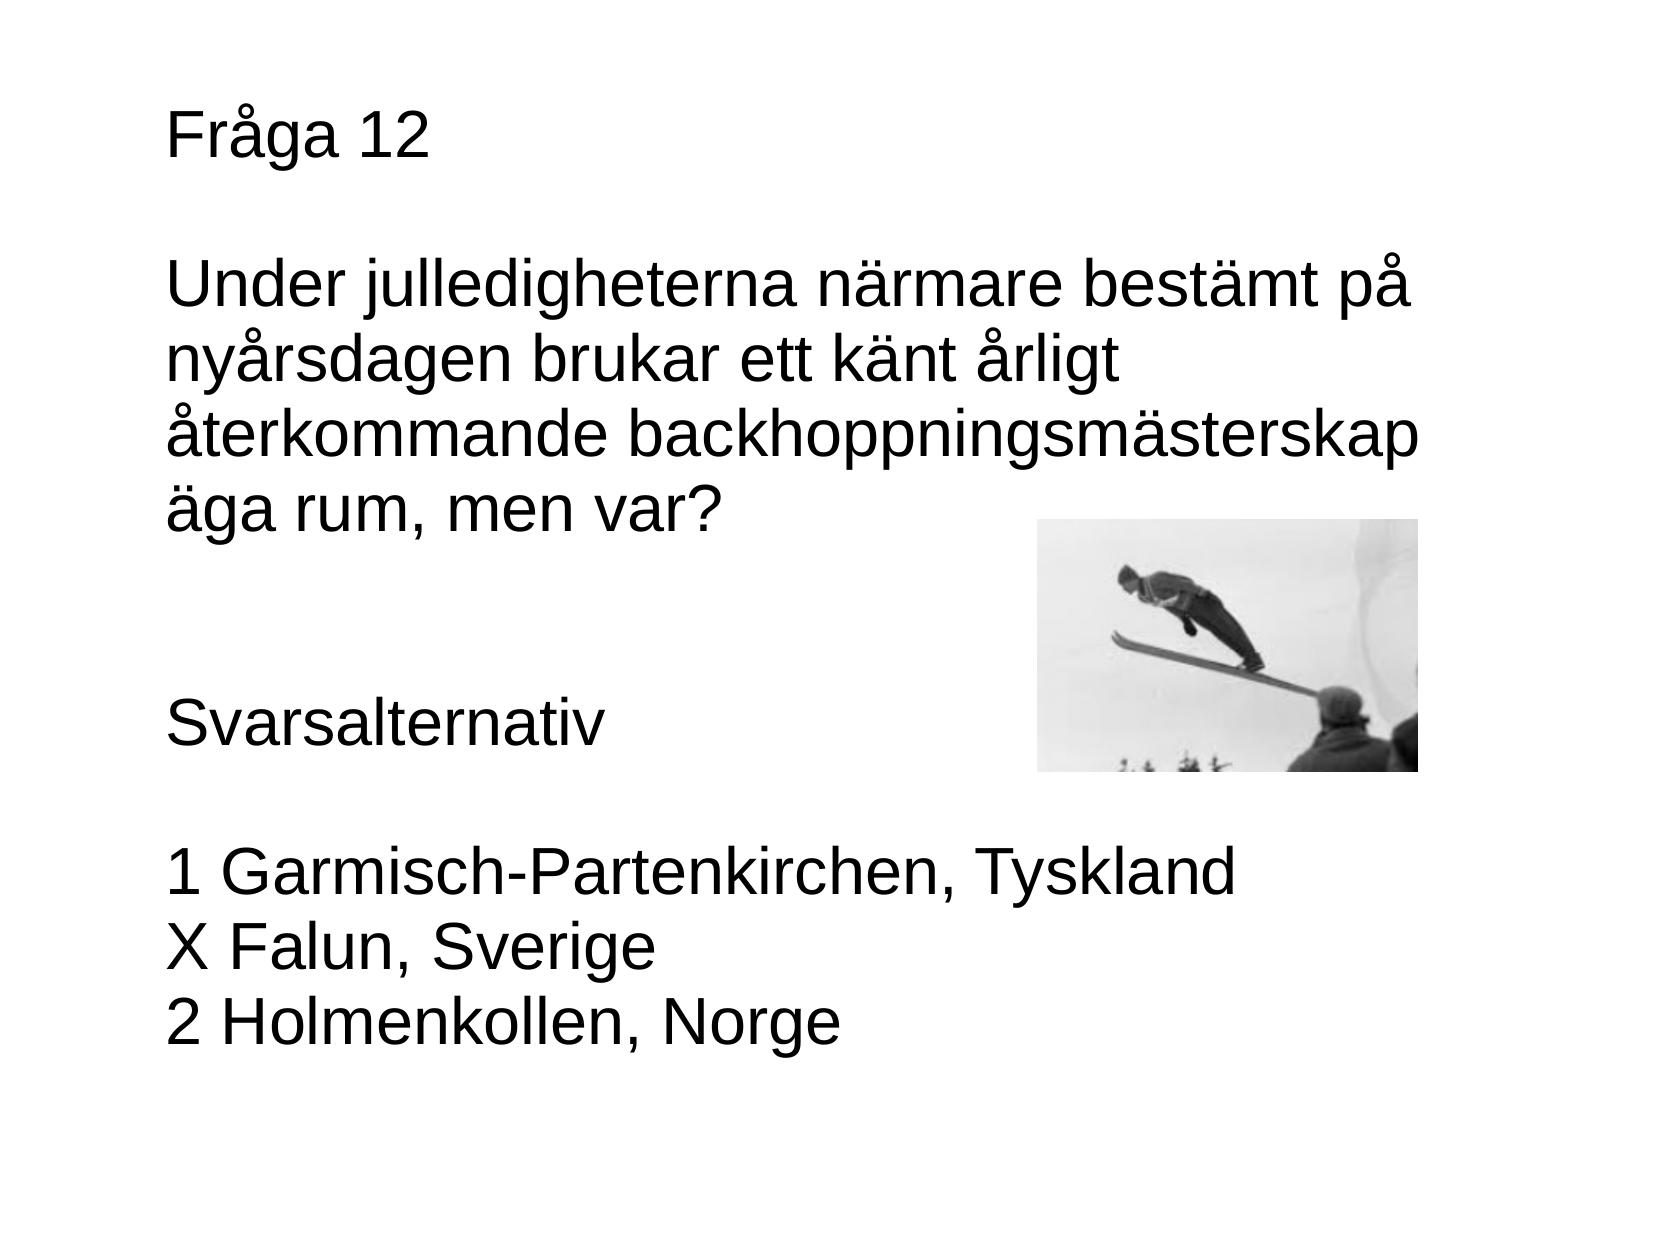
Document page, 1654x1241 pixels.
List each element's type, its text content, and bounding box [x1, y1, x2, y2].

subtitle Fråga 12 Under julledigheterna närmare bestämt på nyårsdagen brukar ett känt årligt återkommande backhoppningsmästerskap äga rum, men var? [165, 96, 1524, 546]
text_box Svarsalternativ 1 Garmisch-Partenkirchen, Tyskland X Falun, Sverige 2 Holmenkollen, Norge [165, 685, 1560, 1059]
picture [1037, 519, 1418, 772]
